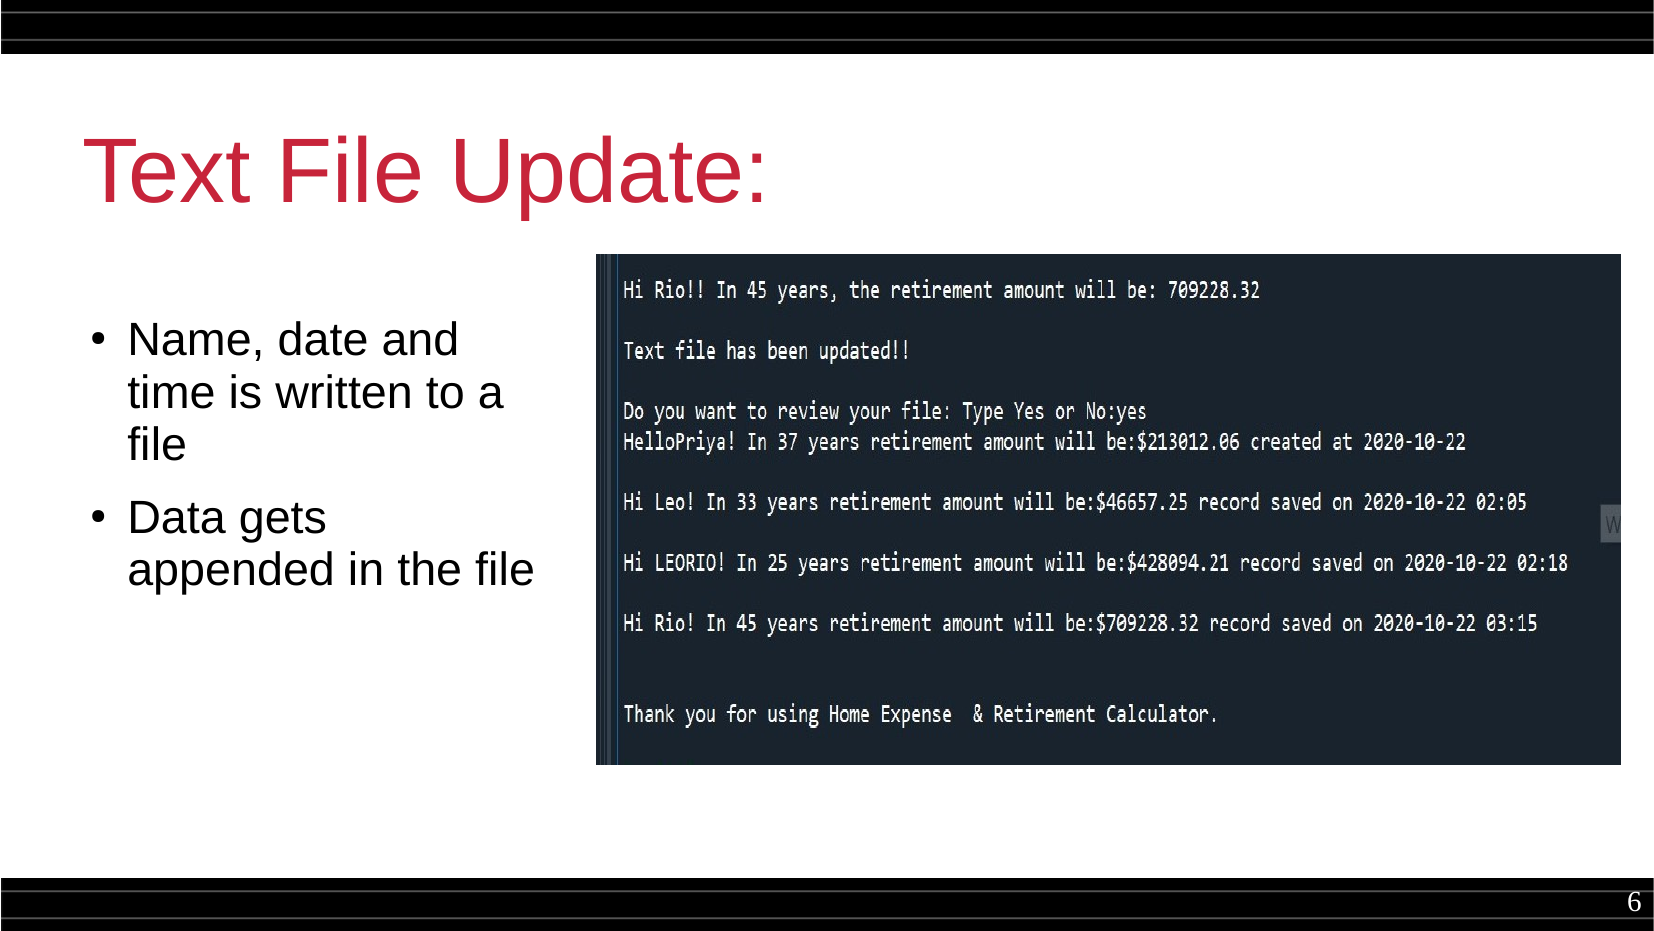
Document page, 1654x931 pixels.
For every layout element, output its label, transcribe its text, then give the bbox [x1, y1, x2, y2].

picture [1, 0, 1654, 54]
list Name, date and time is written to a file Data gets appended in the file [77, 313, 537, 601]
picture [1, 878, 1654, 931]
title Text File Update: [82, 92, 1571, 249]
picture [596, 254, 1621, 766]
